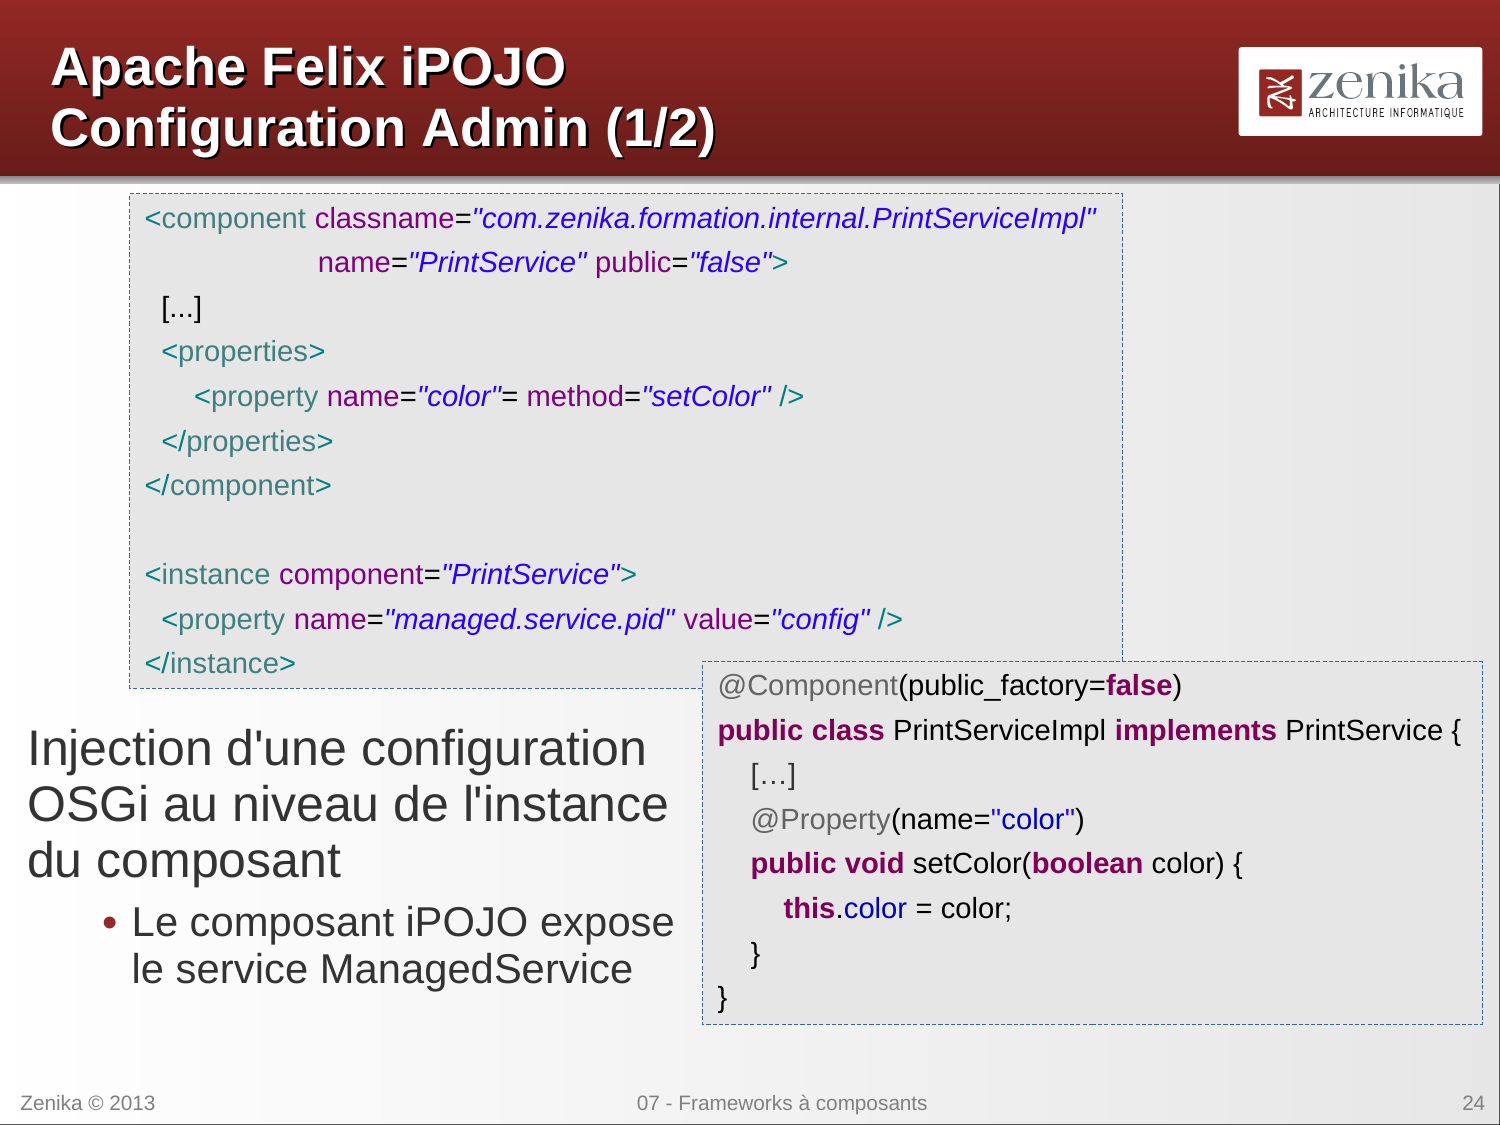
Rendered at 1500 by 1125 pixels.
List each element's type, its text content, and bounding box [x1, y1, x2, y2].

list Injection d'une configuration OSGi au niveau de l'instance du composant Le composant iPOJO expose le service ManagedService [27, 720, 686, 1125]
title Apache Felix iPOJO Configuration Admin (1/2) [50, 15, 1206, 180]
list <component classname="com.zenika.formation.internal.PrintServiceImpl" name="PrintService" public="false"> [...] <properties> <property name="color"= method="setColor" /> </properties> </component> <instance component="PrintService"> <property name="managed.service.pid" value="config" /> </instance> [129, 193, 1123, 689]
picture [1257, 58, 1464, 125]
list @Component(public_factory=false) public class PrintServiceImpl implements PrintService { […] @Property(name="color") public void setColor(boolean color) { this.color = color; } } [702, 661, 1483, 1025]
